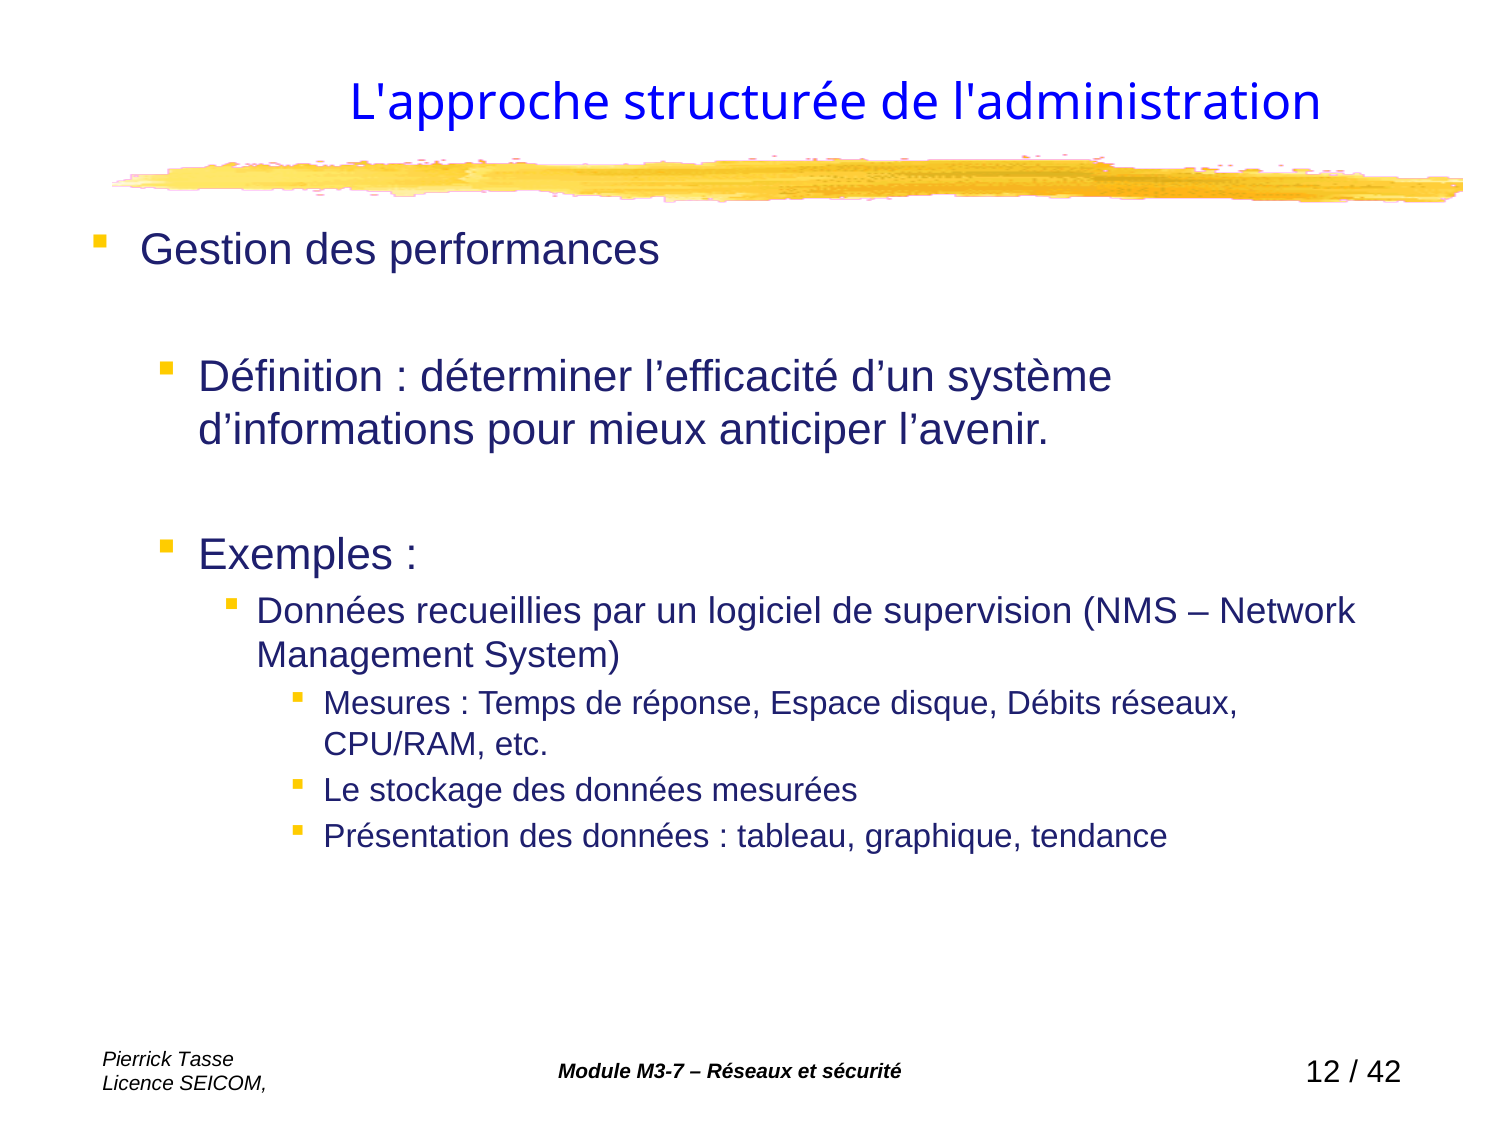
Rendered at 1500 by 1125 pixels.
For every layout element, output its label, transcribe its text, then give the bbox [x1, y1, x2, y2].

list Gestion des performances Définition : déterminer l’efficacité d’un système d’informations pour mieux anticiper l’avenir. Exemples : Données recueillies par un logiciel de supervision (NMS – Network Management System) Mesures : Temps de réponse, Espace disque, Débits réseaux, CPU/RAM, etc. Le stockage des données mesurées Présentation des données : tableau, graphique, tendance [74, 212, 1417, 865]
title L'approche structurée de l'administration [62, 37, 1338, 138]
picture [112, 149, 1463, 213]
